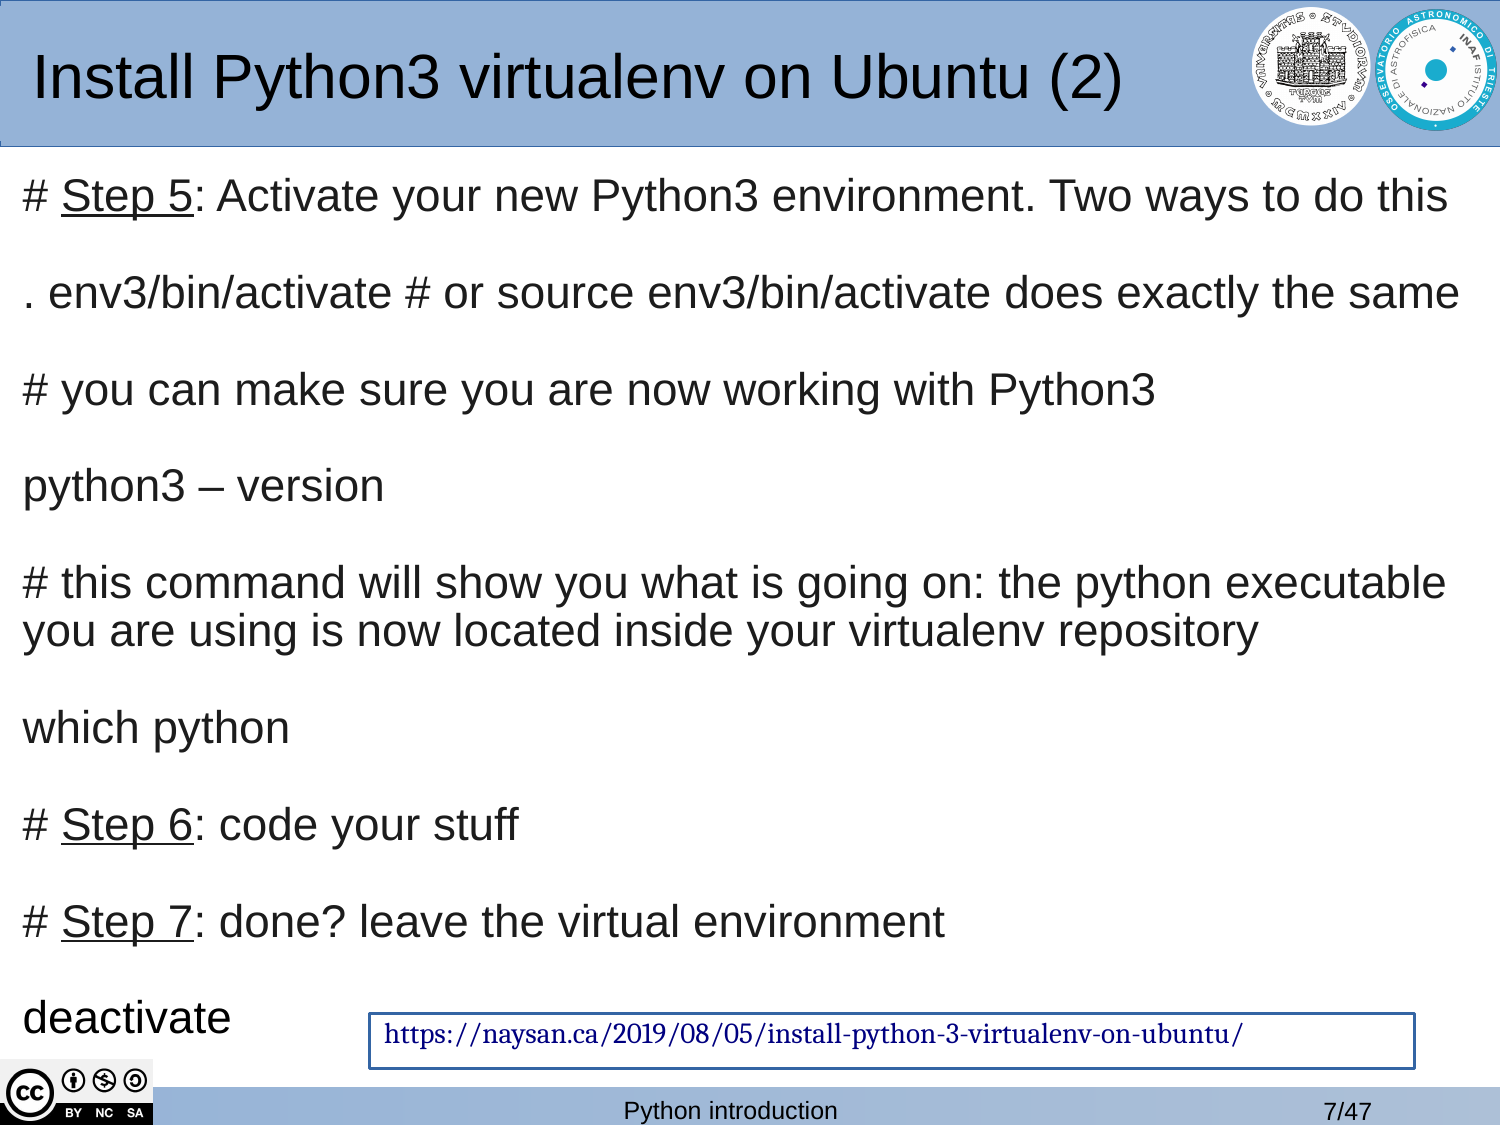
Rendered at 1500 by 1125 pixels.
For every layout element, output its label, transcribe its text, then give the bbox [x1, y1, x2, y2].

picture [0, 1059, 153, 1125]
text_box Install Python3 virtualenv on Ubuntu (2) [0, 5, 1243, 141]
text_box https://naysan.ca/2019/08/05/install-python-3-virtualenv-on-ubuntu/ [369, 1009, 1441, 1059]
list # Step 5: Activate your new Python3 environment. Two ways to do this . env3/bin/activate # or source env3/bin/activate does exactly the same # you can make sure you are now working with Python3 python3 – version # this command will show you what is going on: the python executable you are using is now located inside your virtualenv repository which python # Step 6: code your stuff # Step 7: done? leave the virtual environment deactivate [7, 115, 1500, 988]
text_box [369, 1059, 1415, 1069]
picture [1252, 0, 1500, 115]
